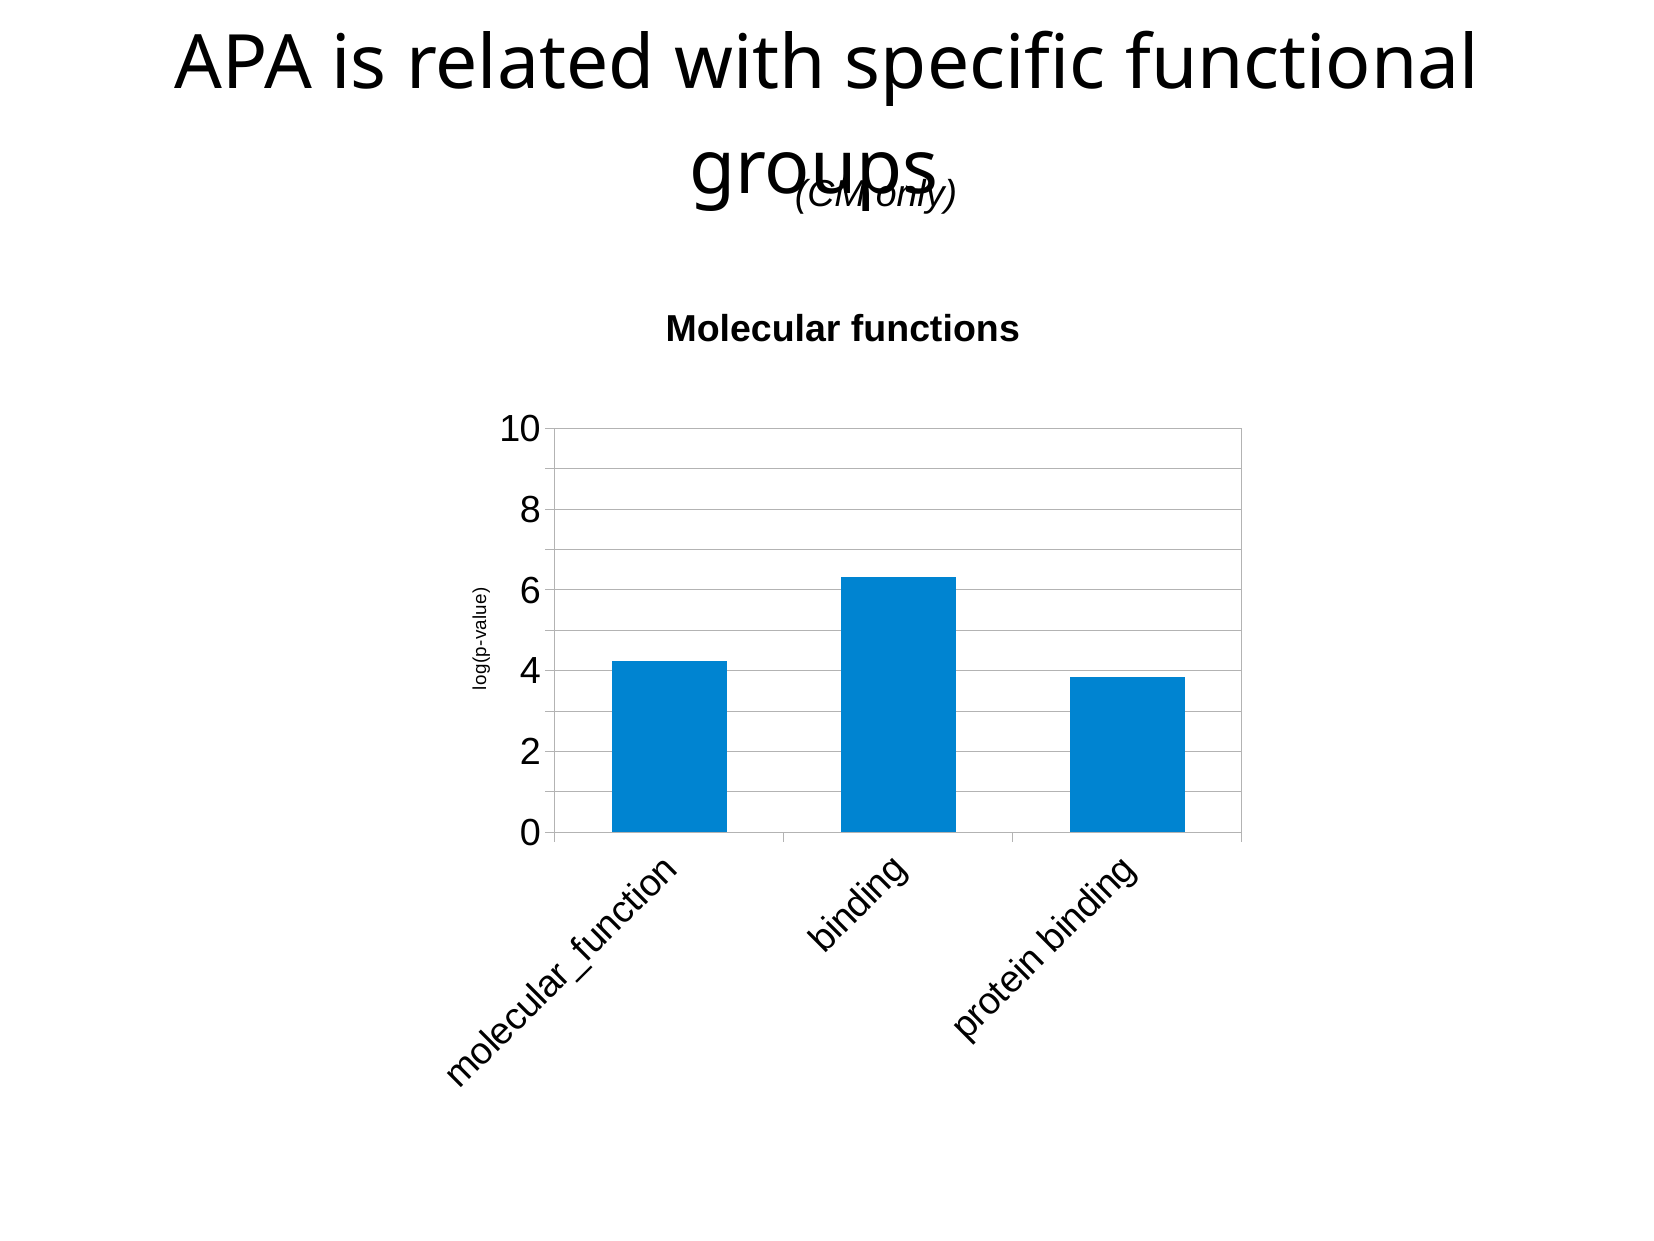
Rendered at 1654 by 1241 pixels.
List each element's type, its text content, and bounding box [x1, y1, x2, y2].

title APA is related with specific functional groups [82, 8, 1571, 216]
text_box Molecular functions [650, 300, 1036, 357]
text_box (CM only) [780, 165, 972, 222]
chart [356, 392, 1261, 1111]
